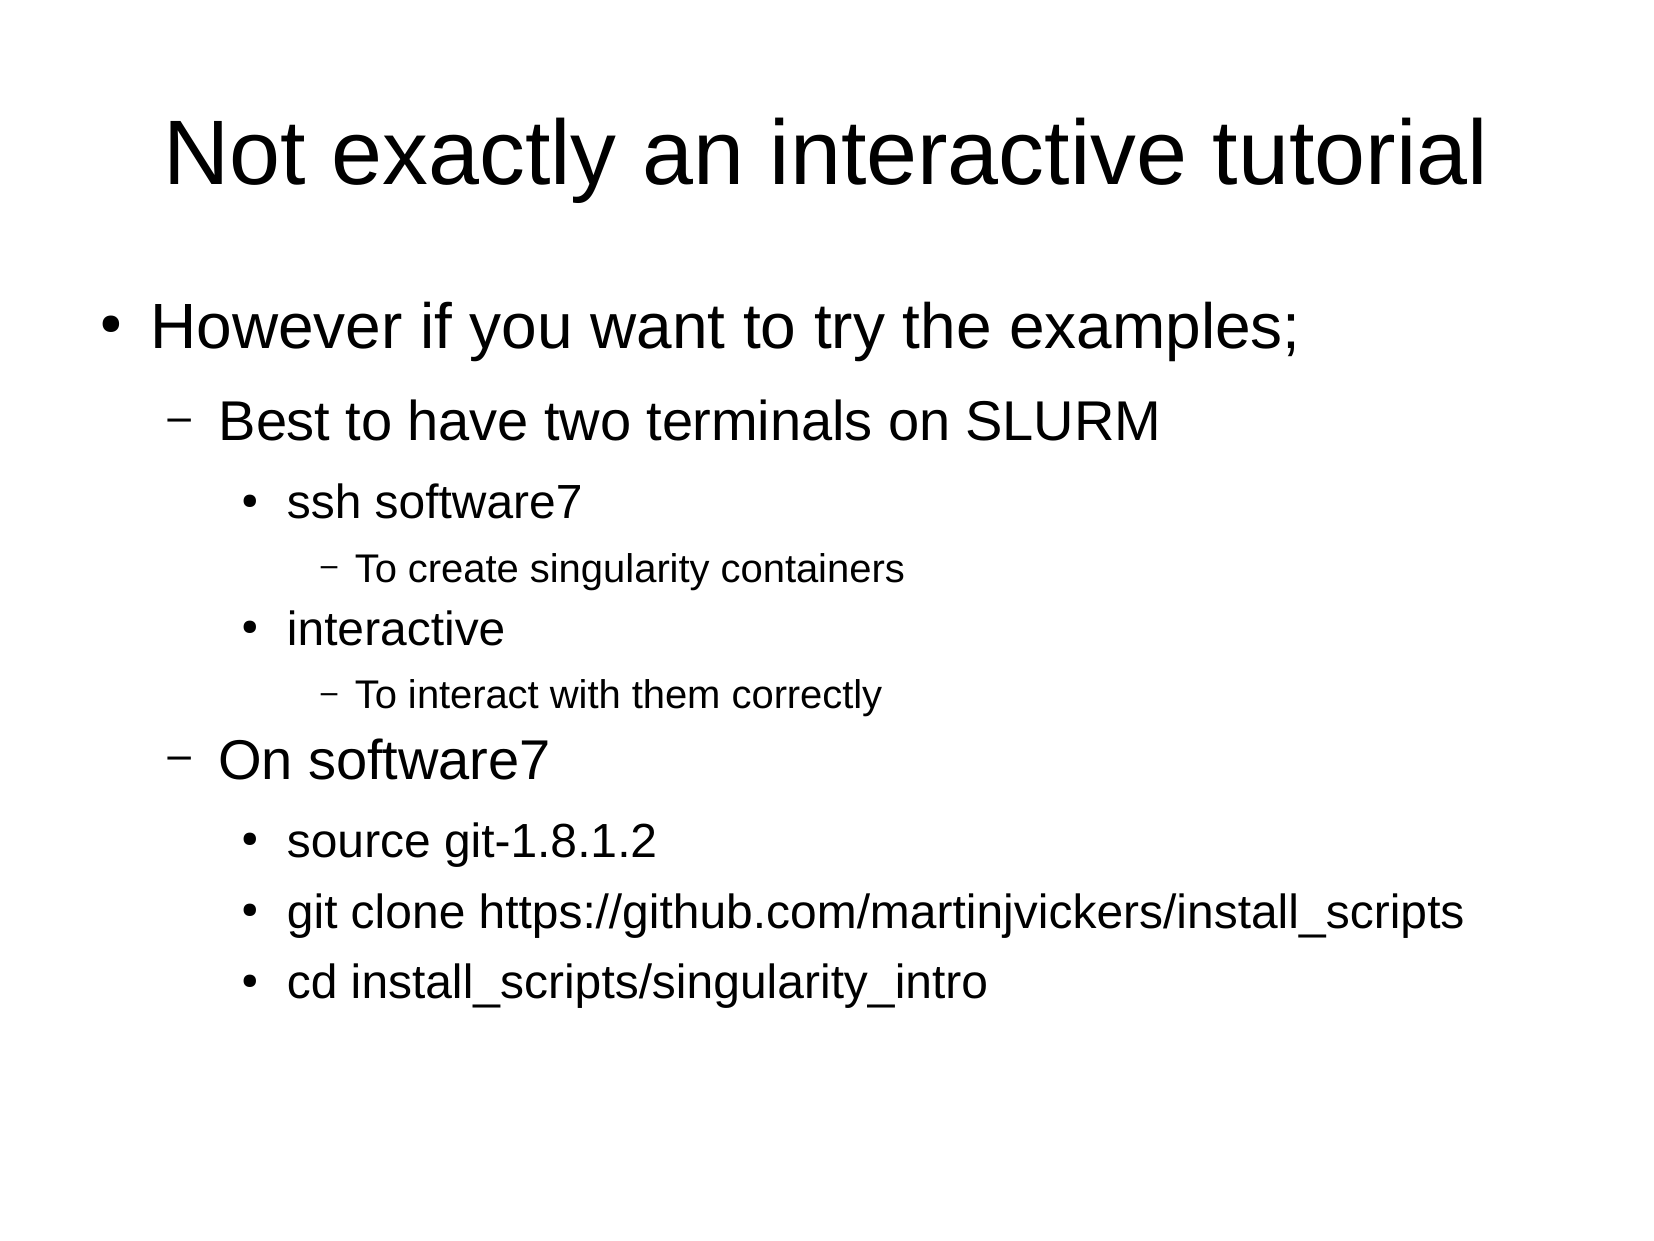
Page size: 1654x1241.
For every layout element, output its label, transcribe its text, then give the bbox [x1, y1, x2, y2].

list However if you want to try the examples; Best to have two terminals on SLURM ssh software7 To create singularity containers interactive To interact with them correctly On software7 source git-1.8.1.2 git clone https://github.com/martinjvickers/install_scripts cd install_scripts/singularity_intro [82, 290, 1571, 1010]
title Not exactly an interactive tutorial [82, 49, 1571, 257]
